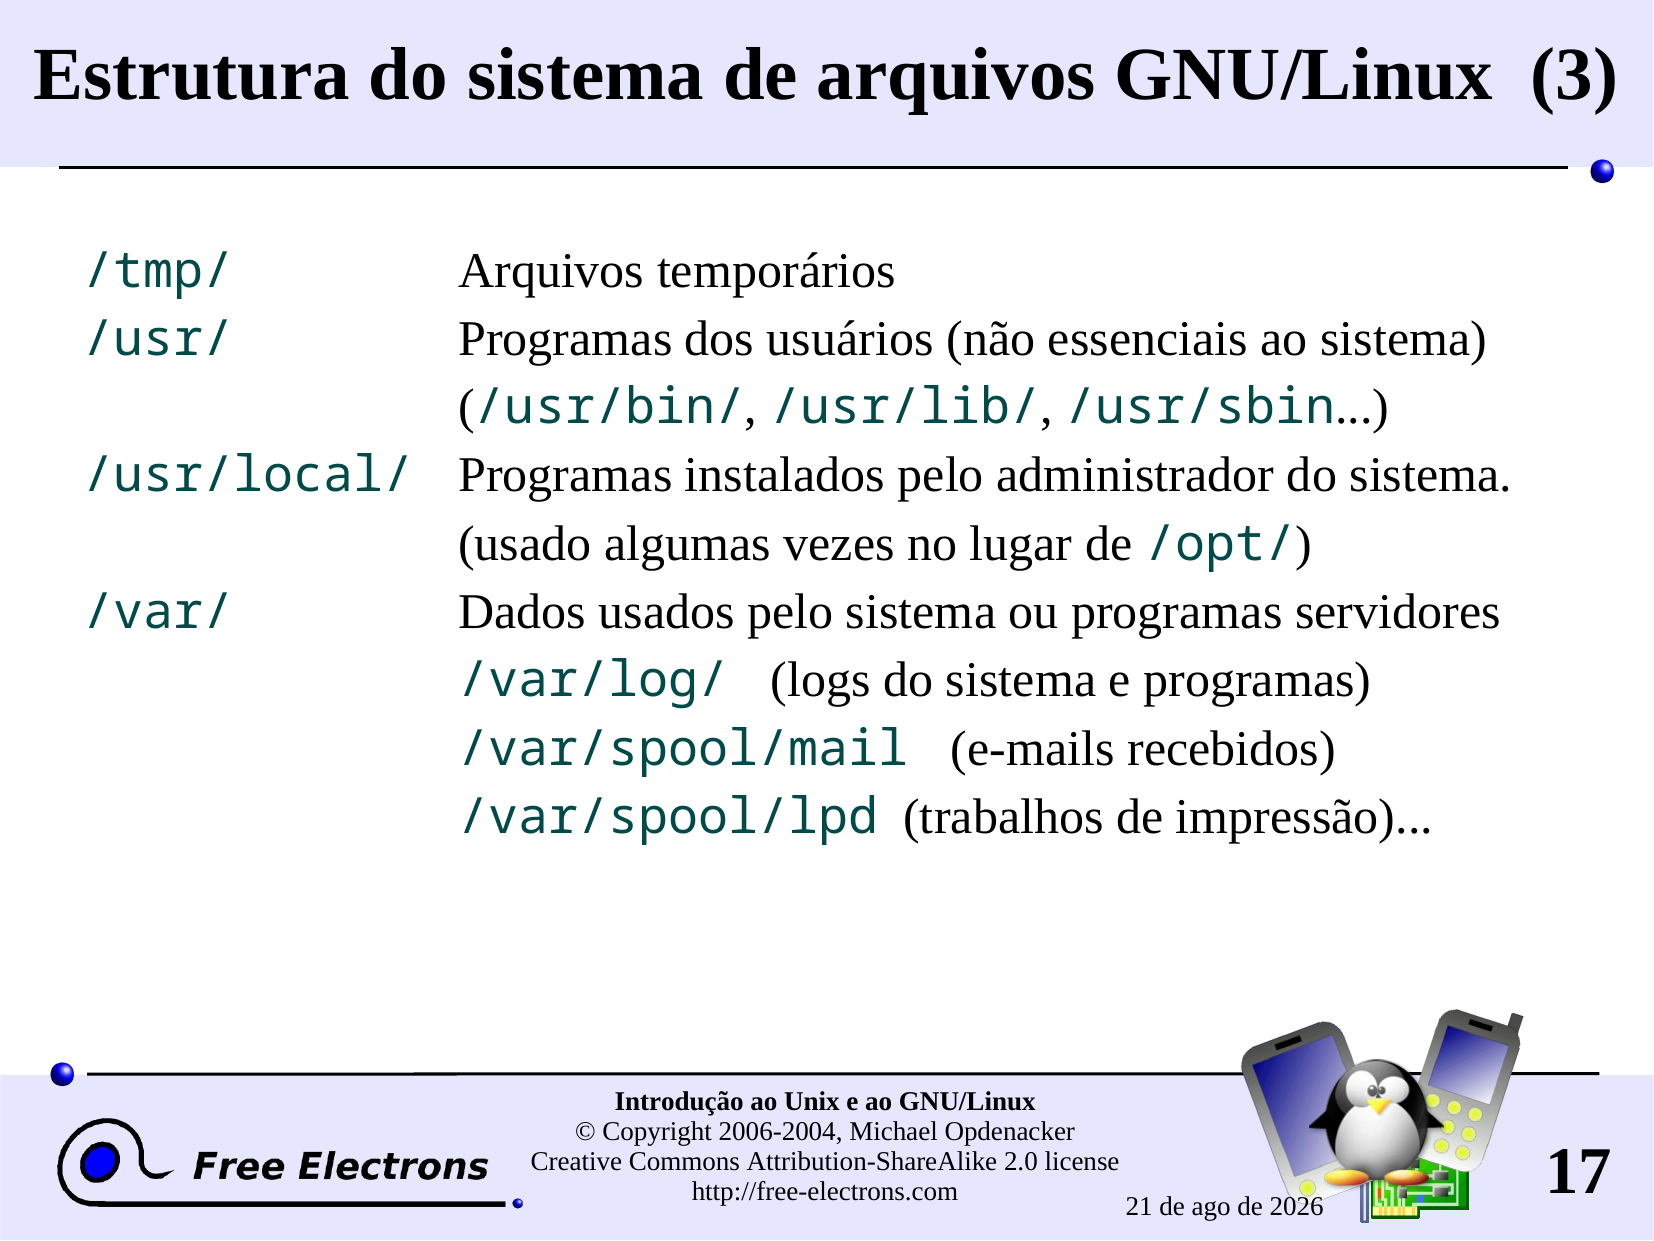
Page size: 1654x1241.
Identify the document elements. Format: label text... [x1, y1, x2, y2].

picture [1286, 1198, 1293, 1214]
list /tmp/ Arquivos temporários /usr/ Programas dos usuários (não essenciais ao sistema) (/usr/bin/, /usr/lib/, /usr/sbin...) /usr/local/ Programas instalados pelo administrador do sistema. (usado algumas vezes no lugar de /opt/) /var/ Dados usados pelo sistema ou programas servidores /var/log/ (logs do sistema e programas) /var/spool/mail (e-mails recebidos) /var/spool/lpd (trabalhos de impressão)... [60, 233, 1623, 984]
title Estrutura do sistema de arquivos GNU/Linux (3) [0, 12, 1654, 138]
picture [1225, 984, 1538, 1241]
picture [50, 1107, 527, 1216]
